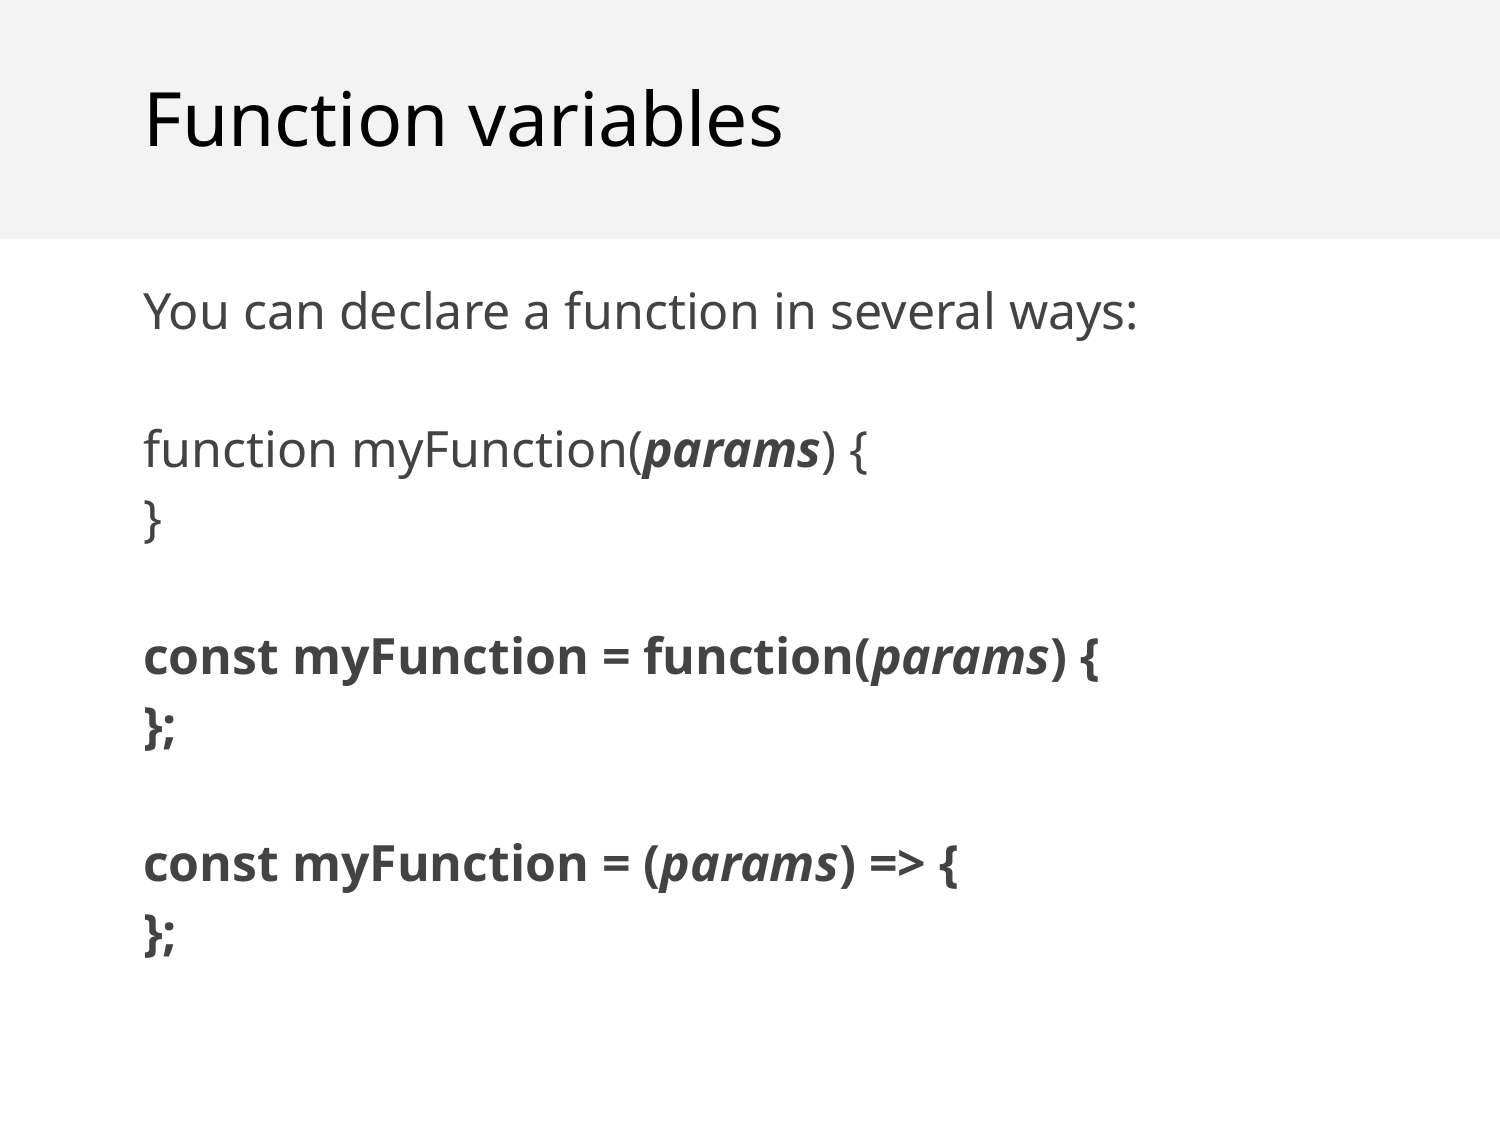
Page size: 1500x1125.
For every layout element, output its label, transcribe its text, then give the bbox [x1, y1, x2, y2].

list You can declare a function in several ways: function myFunction(params) { } const myFunction = function(params) { }; const myFunction = (params) => { }; [128, 255, 1372, 1004]
title Function variables [128, 56, 1372, 183]
